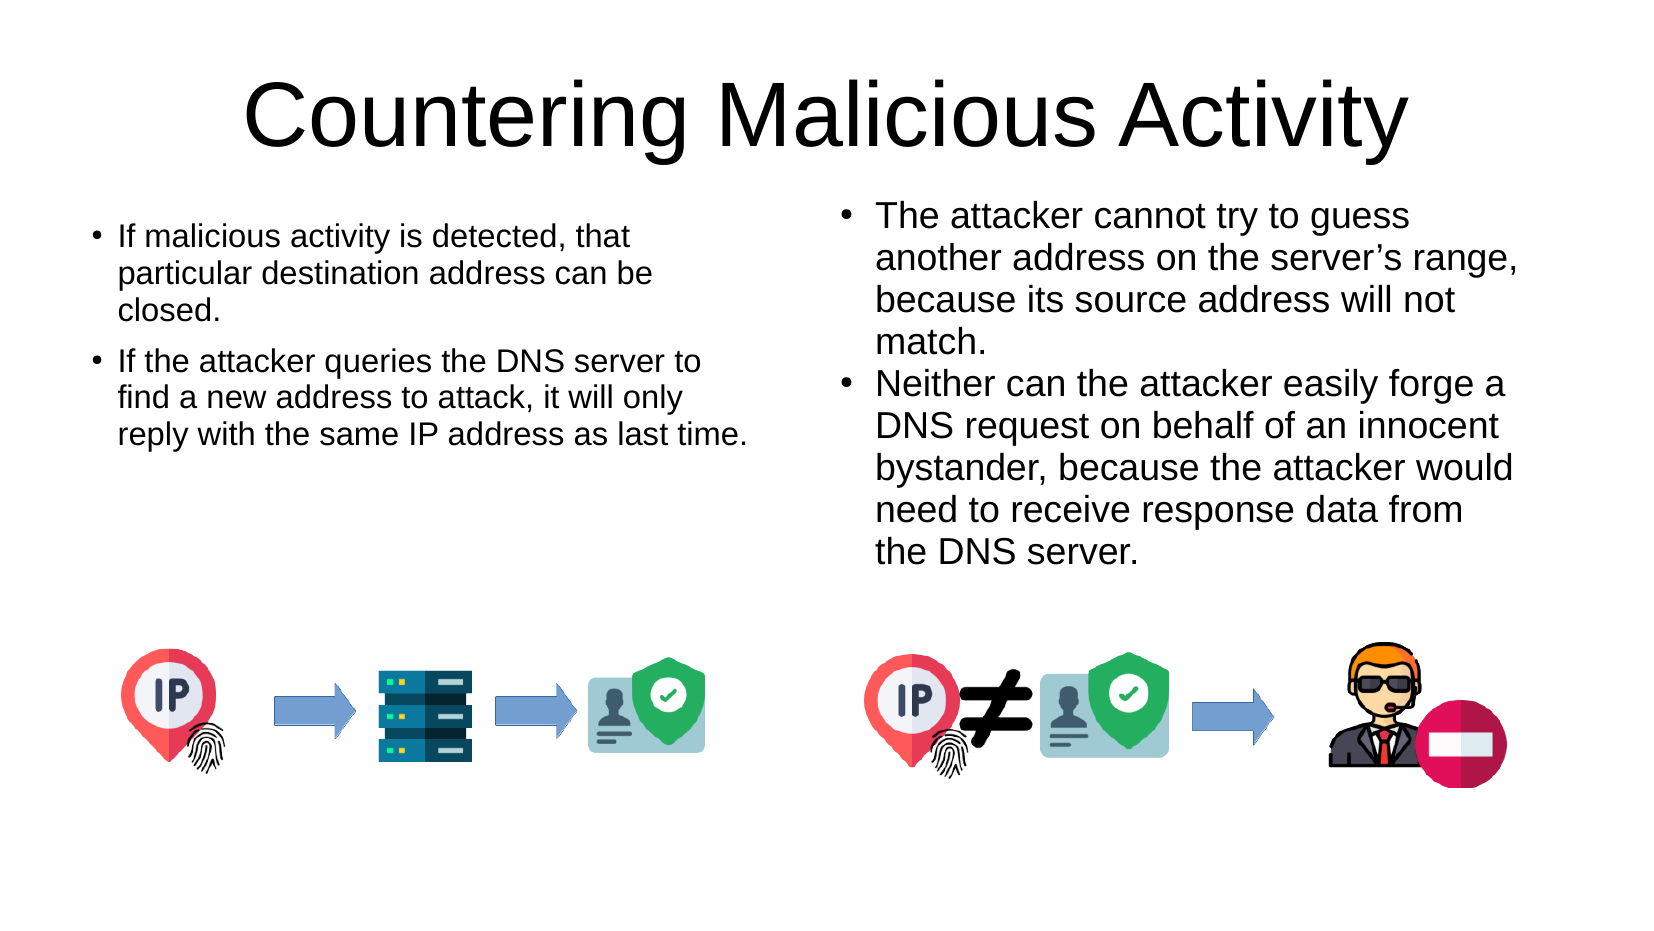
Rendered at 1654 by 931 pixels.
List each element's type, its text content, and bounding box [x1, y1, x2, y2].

title Countering Malicious Activity [82, 37, 1571, 193]
text_box The attacker cannot try to guess another address on the server’s range, because its source address will not match. Neither can the attacker easily forge a DNS request on behalf of an innocent bystander, because the attacker would need to receive response data from the DNS server. [825, 187, 1538, 581]
picture [75, 637, 794, 826]
list If malicious activity is detected, that particular destination address can be closed. If the attacker queries the DNS server to find a new address to attack, it will only reply with the same IP address as last time. [82, 217, 751, 488]
picture [818, 600, 1538, 788]
